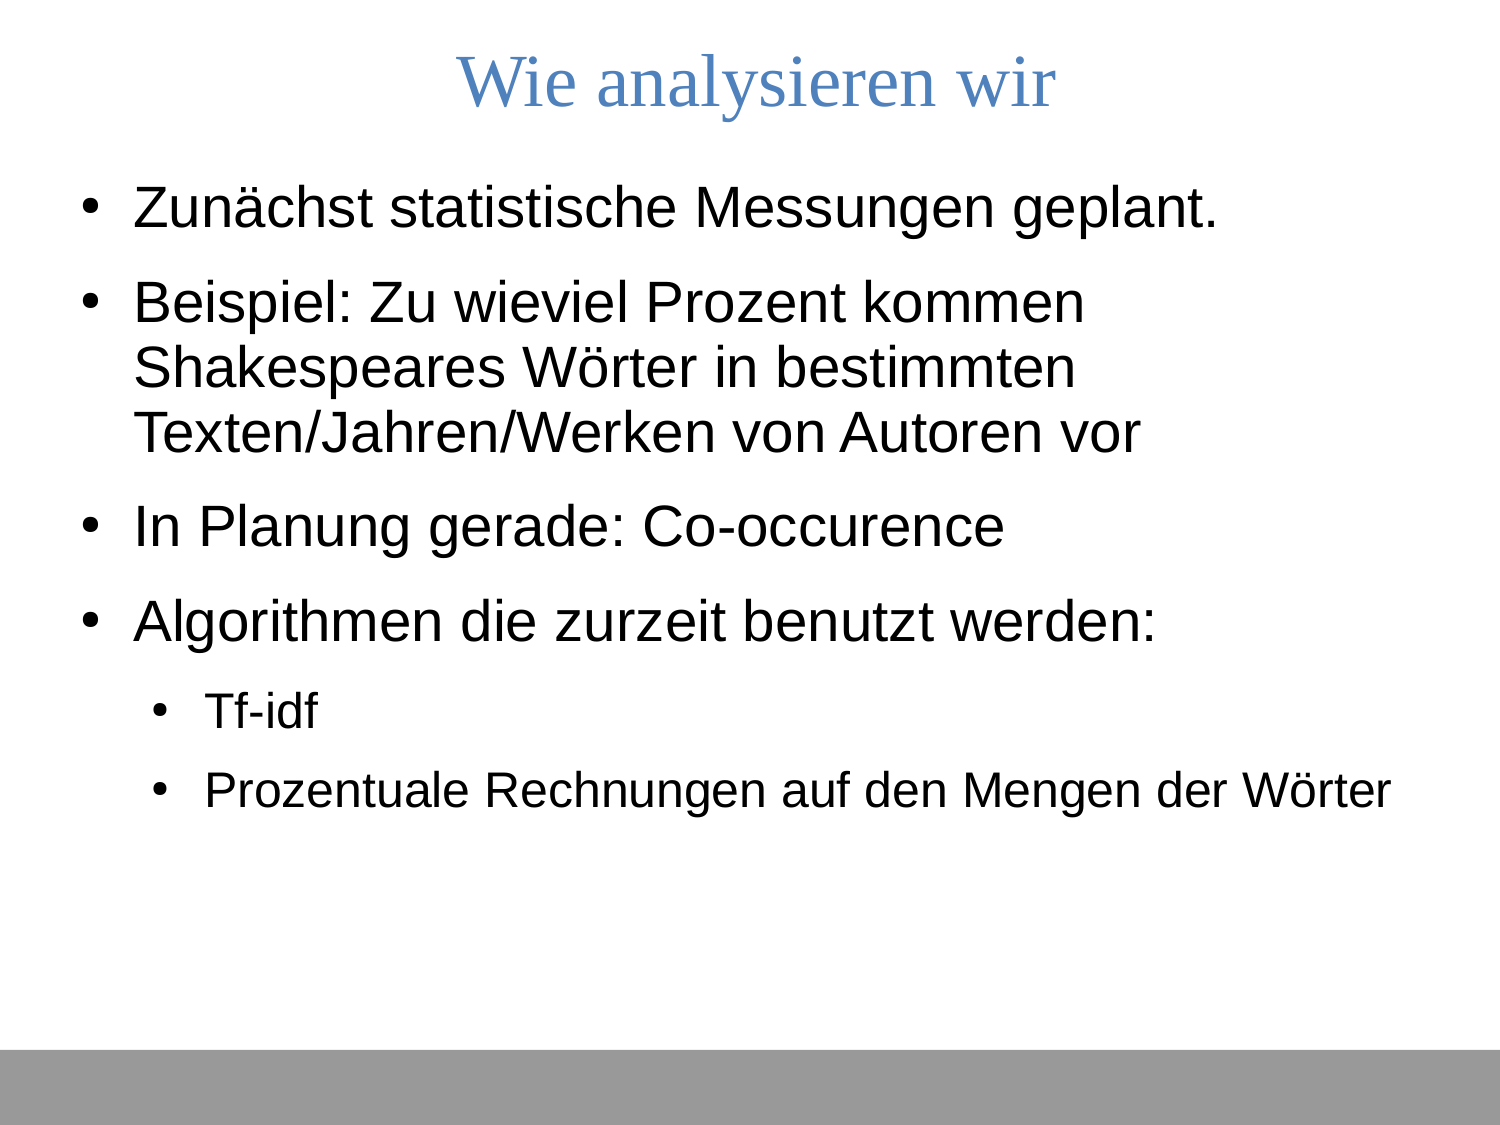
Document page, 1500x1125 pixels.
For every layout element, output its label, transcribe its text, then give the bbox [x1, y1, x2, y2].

list Zunächst statistische Messungen geplant. Beispiel: Zu wieviel Prozent kommen Shakespeares Wörter in bestimmten Texten/Jahren/Werken von Autoren vor In Planung gerade: Co-occurence Algorithmen die zurzeit benutzt werden: Tf-idf Prozentuale Rechnungen auf den Mengen der Wörter [62, 174, 1450, 1025]
title Wie analysieren wir [62, 12, 1450, 150]
